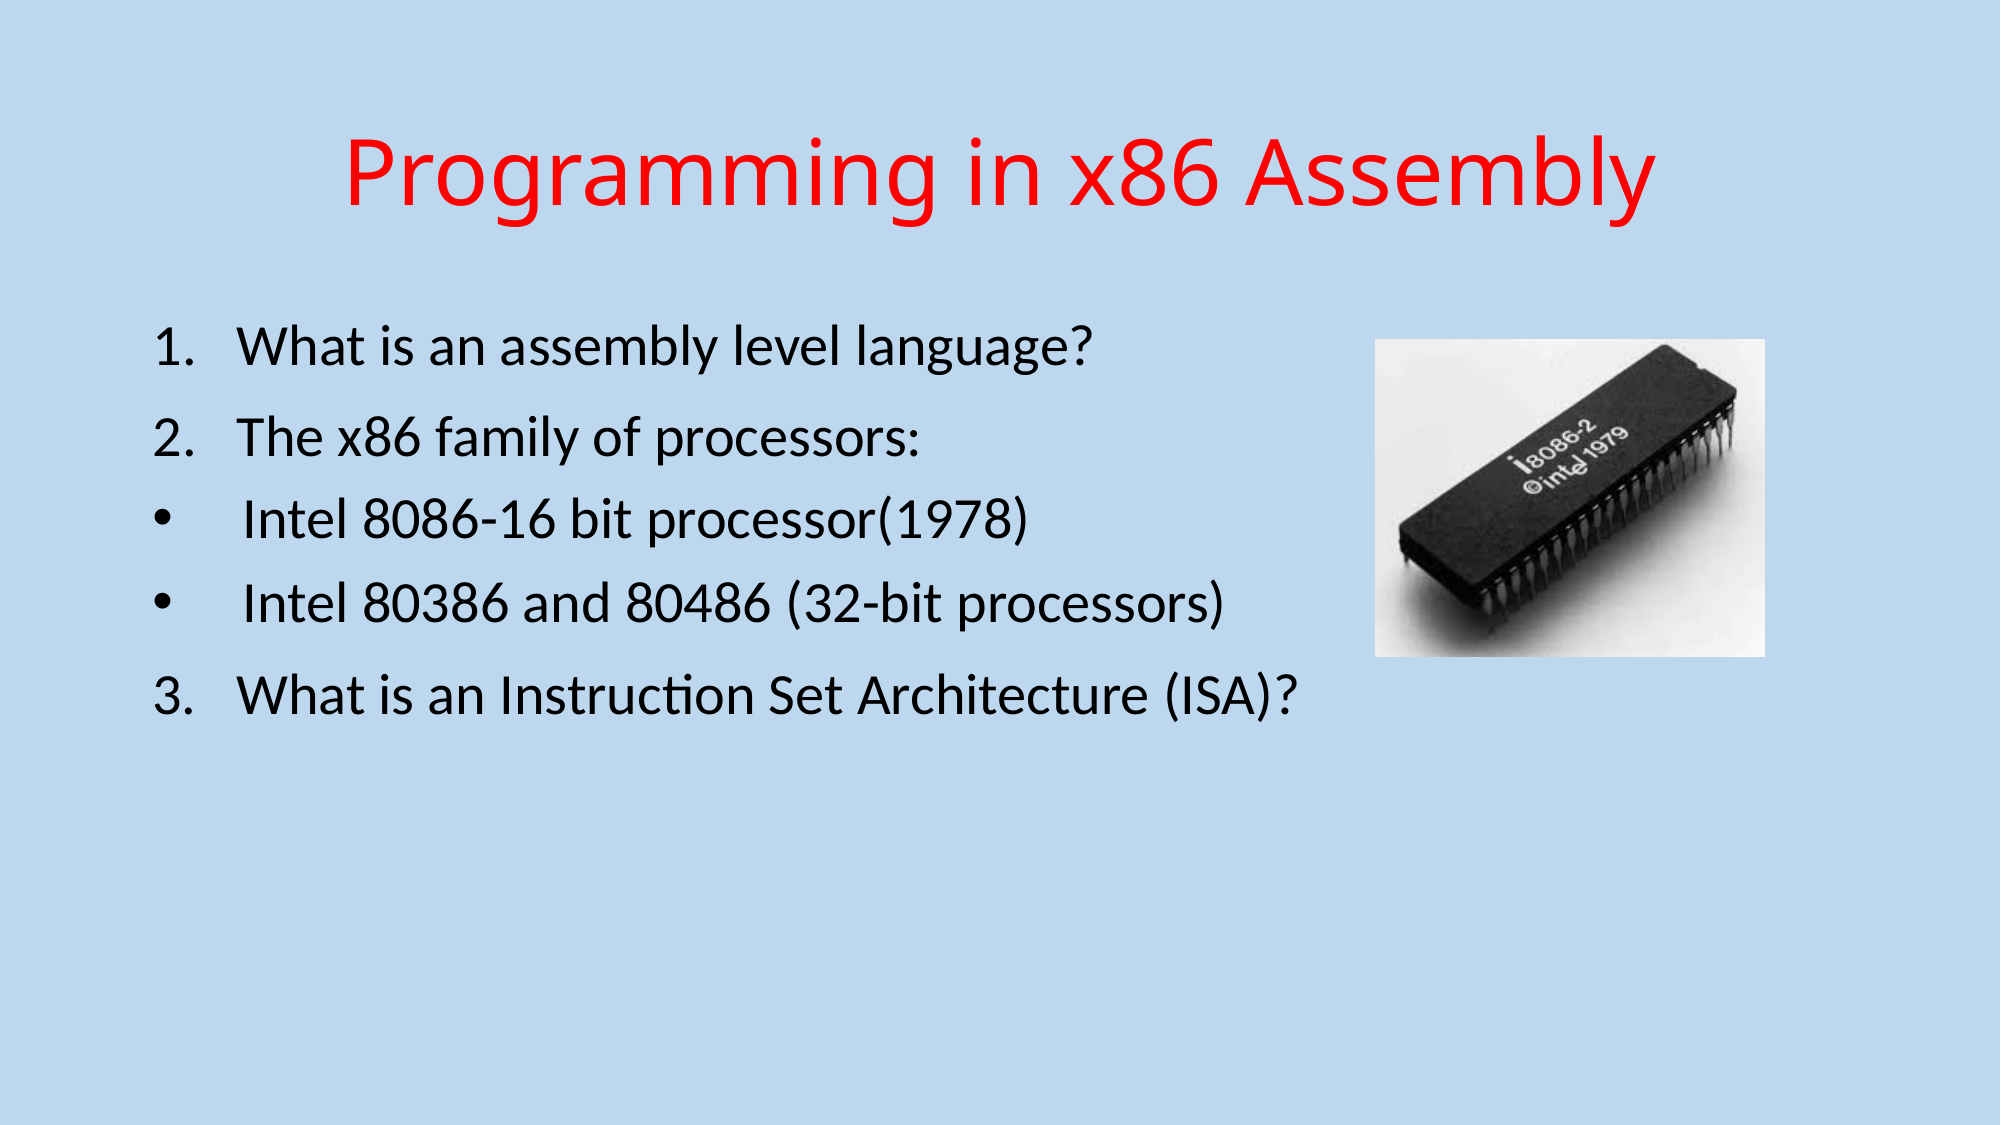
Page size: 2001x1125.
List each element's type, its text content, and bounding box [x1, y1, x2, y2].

list What is an assembly level language? The x86 family of processors: Intel 8086-16 bit processor(1978) Intel 80386 and 80486 (32-bit processors) 3. What is an Instruction Set Architecture (ISA)? [137, 299, 1863, 1014]
title Programming in x86 Assembly [137, 59, 1863, 278]
picture [1375, 339, 1765, 657]
